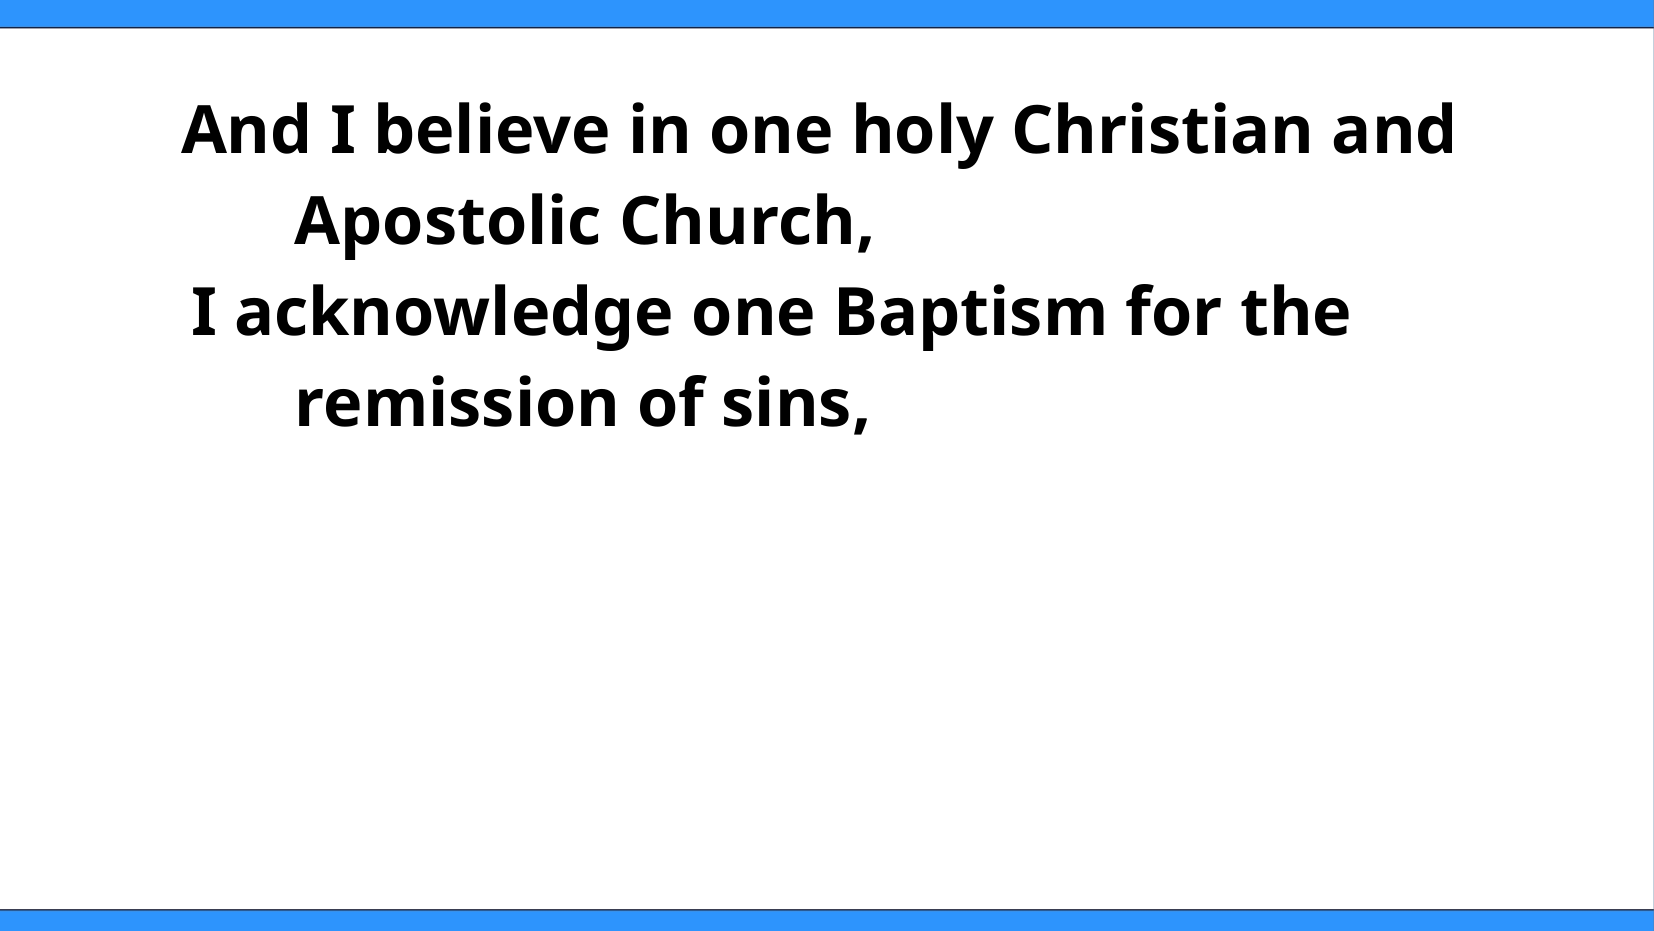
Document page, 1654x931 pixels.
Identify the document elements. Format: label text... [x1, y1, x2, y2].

text_box And I believe in one holy Christian and Apostolic Church, I acknowledge one Baptism for the remission of sins, [90, 75, 1561, 445]
picture [0, 0, 1654, 931]
